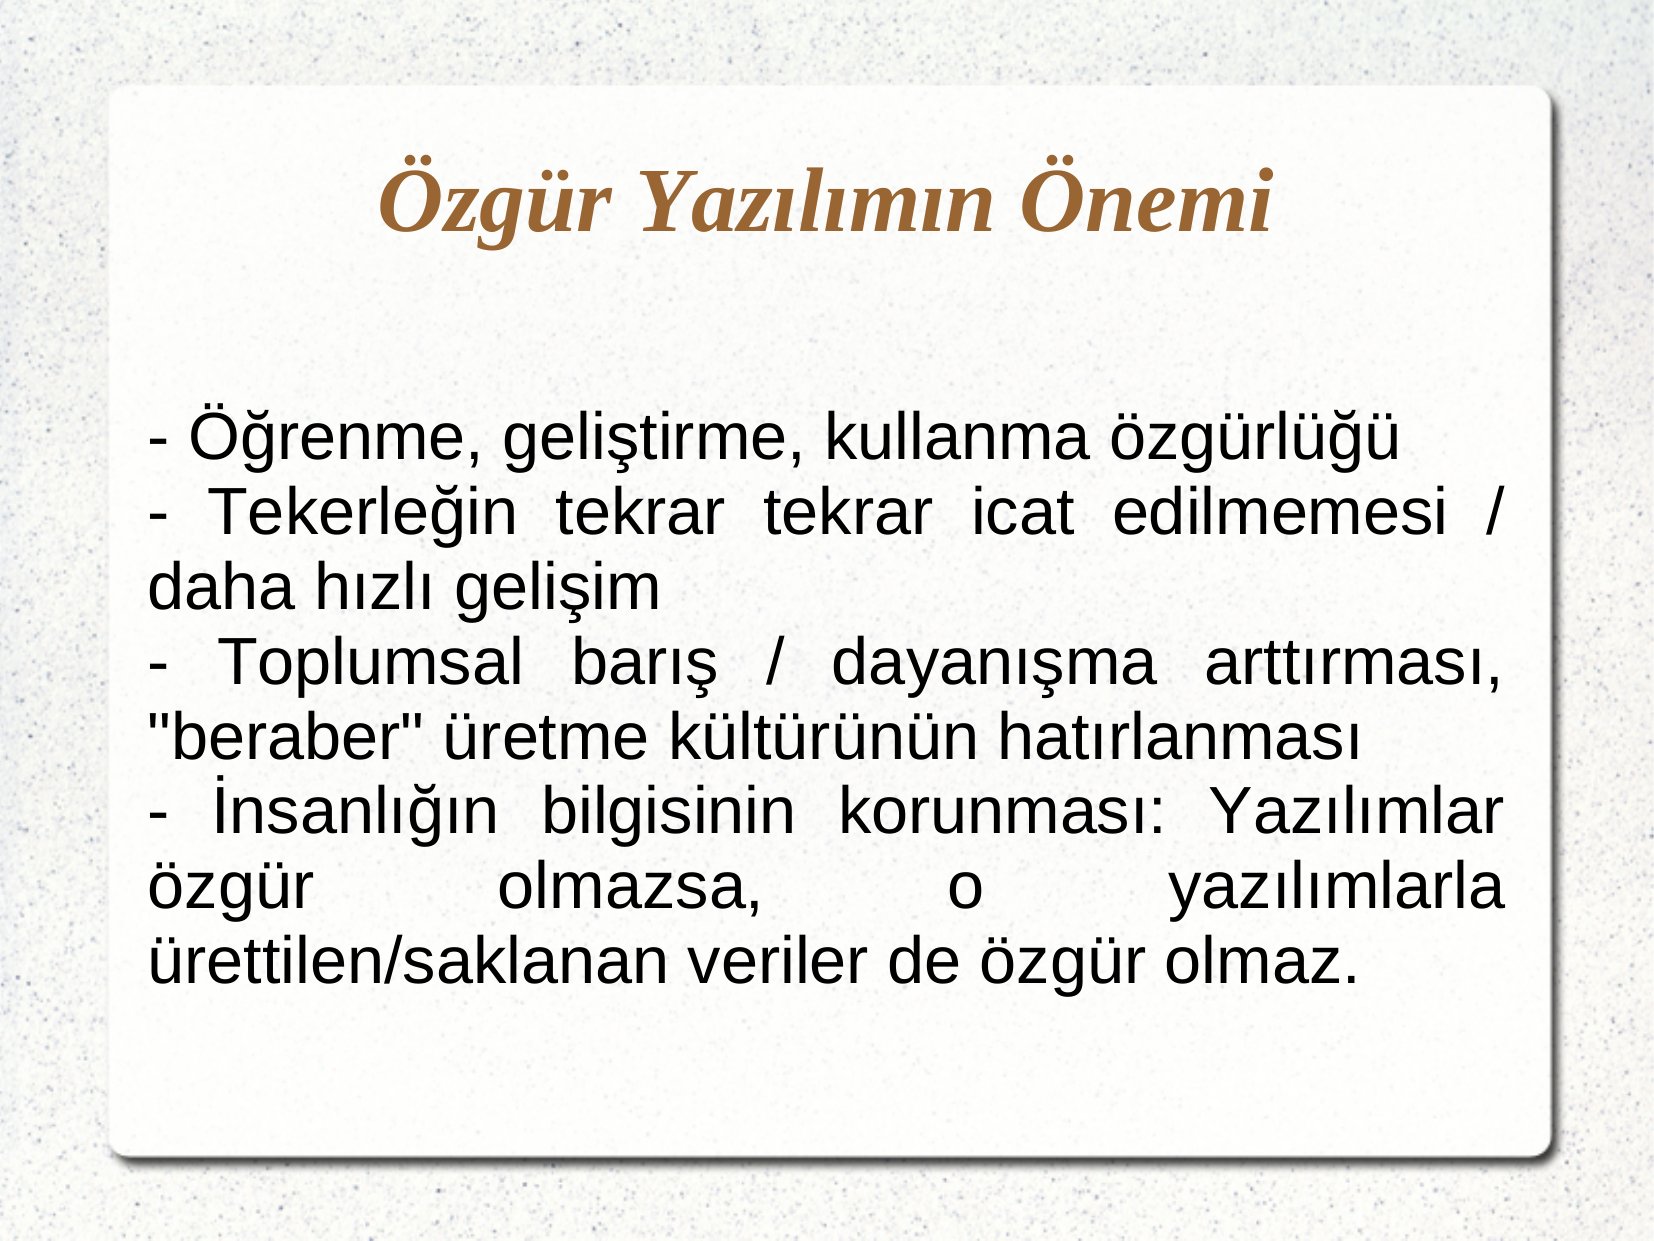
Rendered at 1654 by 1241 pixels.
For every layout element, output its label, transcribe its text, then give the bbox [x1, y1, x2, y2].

title Özgür Yazılımın Önemi [118, 96, 1536, 304]
subtitle - Öğrenme, geliştirme, kullanma özgürlüğü - Tekerleğin tekrar tekrar icat edilmemesi / daha hızlı gelişim - Toplumsal barış / dayanışma arttırması, "beraber" üretme kültürünün hatırlanması - İnsanlığın bilgisinin korunması: Yazılımlar özgür olmazsa, o yazılımlarla ürettilen/saklanan veriler de özgür olmaz. [147, 289, 1506, 1108]
picture [0, 0, 1654, 1241]
